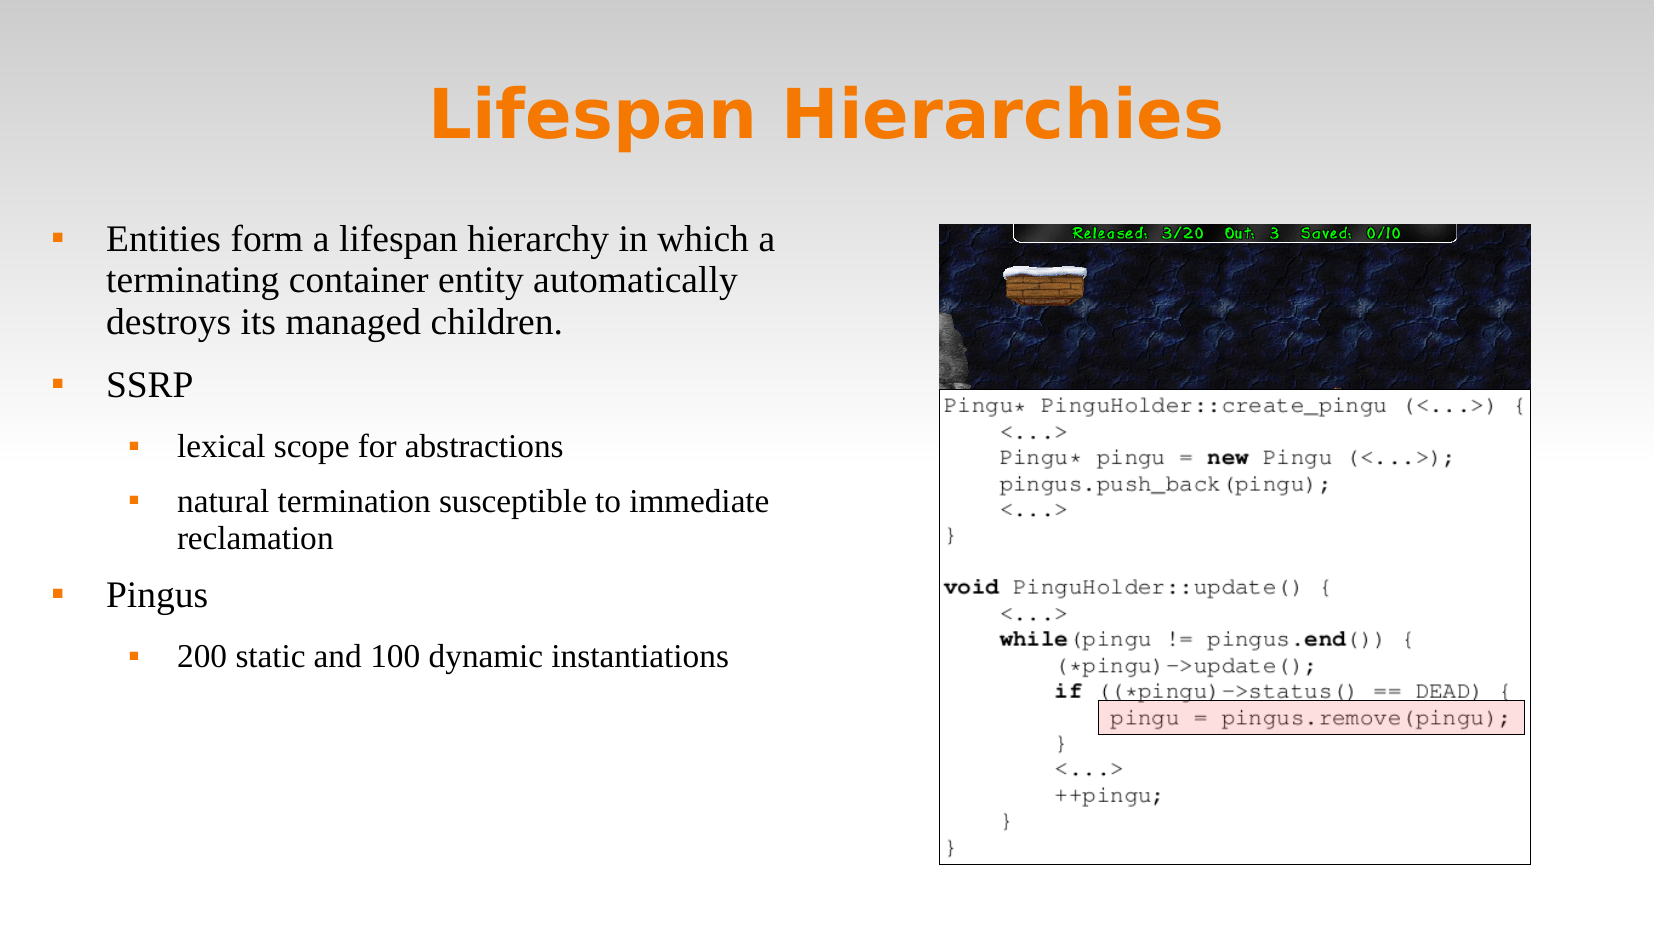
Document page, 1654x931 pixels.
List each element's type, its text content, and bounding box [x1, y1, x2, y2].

list Entities form a lifespan hierarchy in which a terminating container entity automatically destroys its managed children. SSRP lexical scope for abstractions natural termination susceptible to immediate reclamation Pingus 200 static and 100 dynamic instantiations [0, 217, 811, 881]
picture [939, 224, 1531, 865]
title Lifespan Hierarchies [82, 37, 1571, 193]
text_box [1098, 700, 1525, 735]
